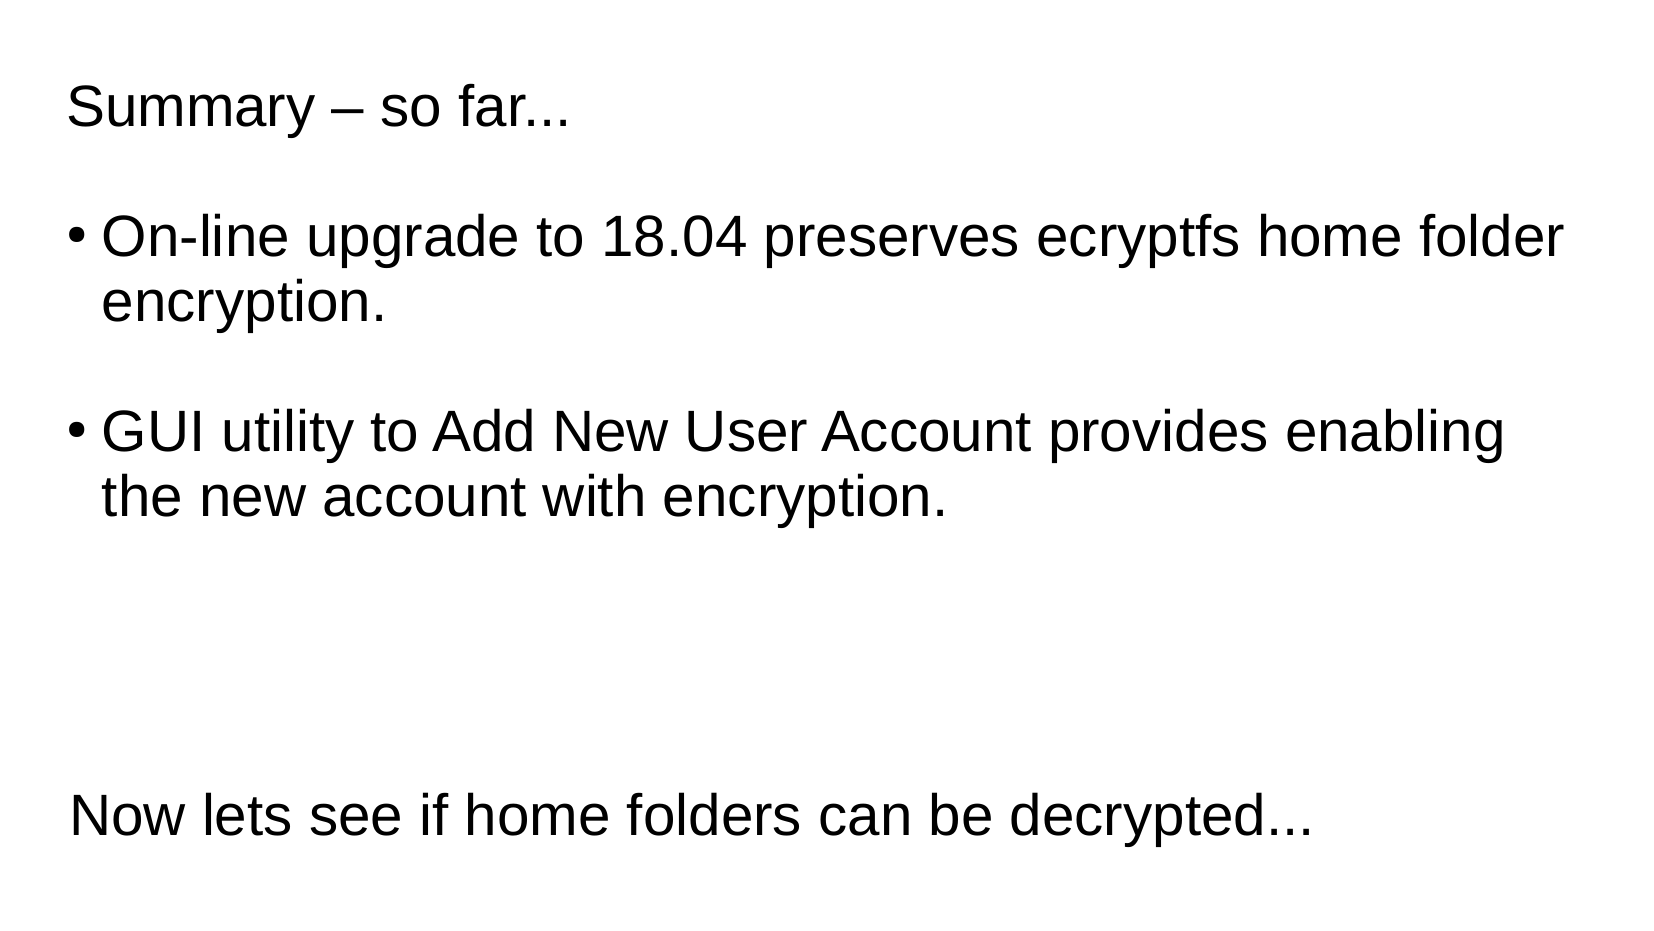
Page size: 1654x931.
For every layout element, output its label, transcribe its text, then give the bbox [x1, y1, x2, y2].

text_box Summary – so far... On-line upgrade to 18.04 preserves ecryptfs home folder encryption. GUI utility to Add New User Account provides enabling the new account with encryption. [66, 61, 1595, 606]
title Now lets see if home folders can be decrypted... [34, 755, 1625, 875]
